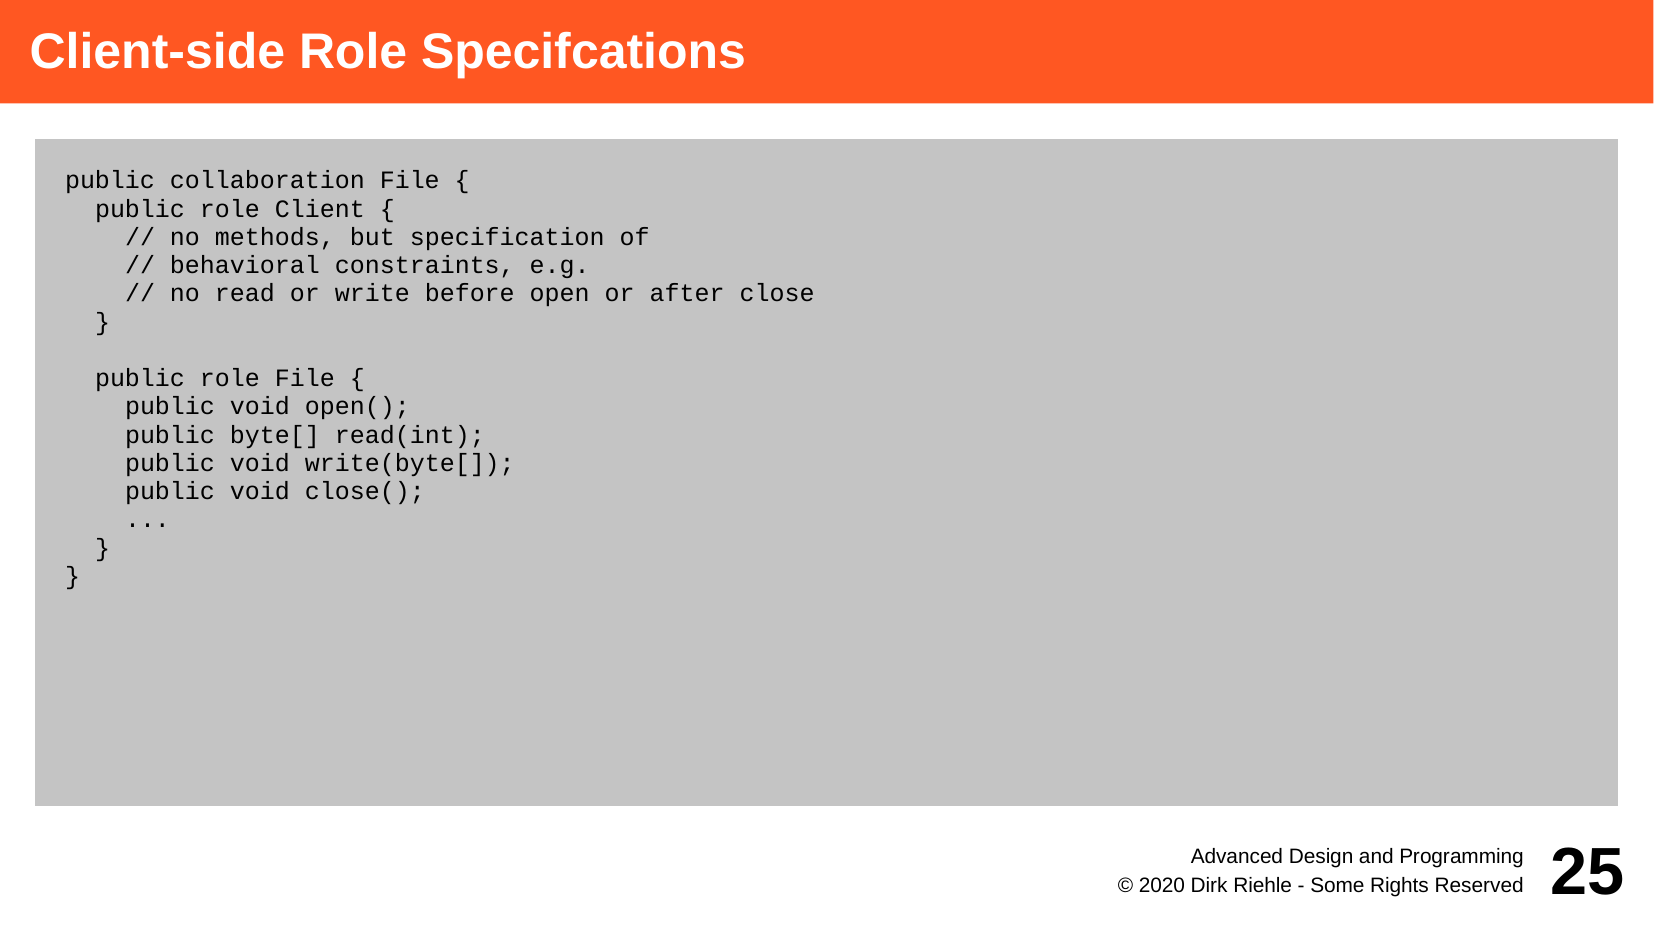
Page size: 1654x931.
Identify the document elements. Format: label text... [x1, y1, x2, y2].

title Client-side Role Specifcations [0, 0, 1654, 104]
list public collaboration File { public role Client { // no methods, but specification of // behavioral constraints, e.g. // no read or write before open or after close } public role File { public void open(); public byte[] read(int); public void write(byte[]); public void close(); ... } } [29, 132, 1625, 813]
